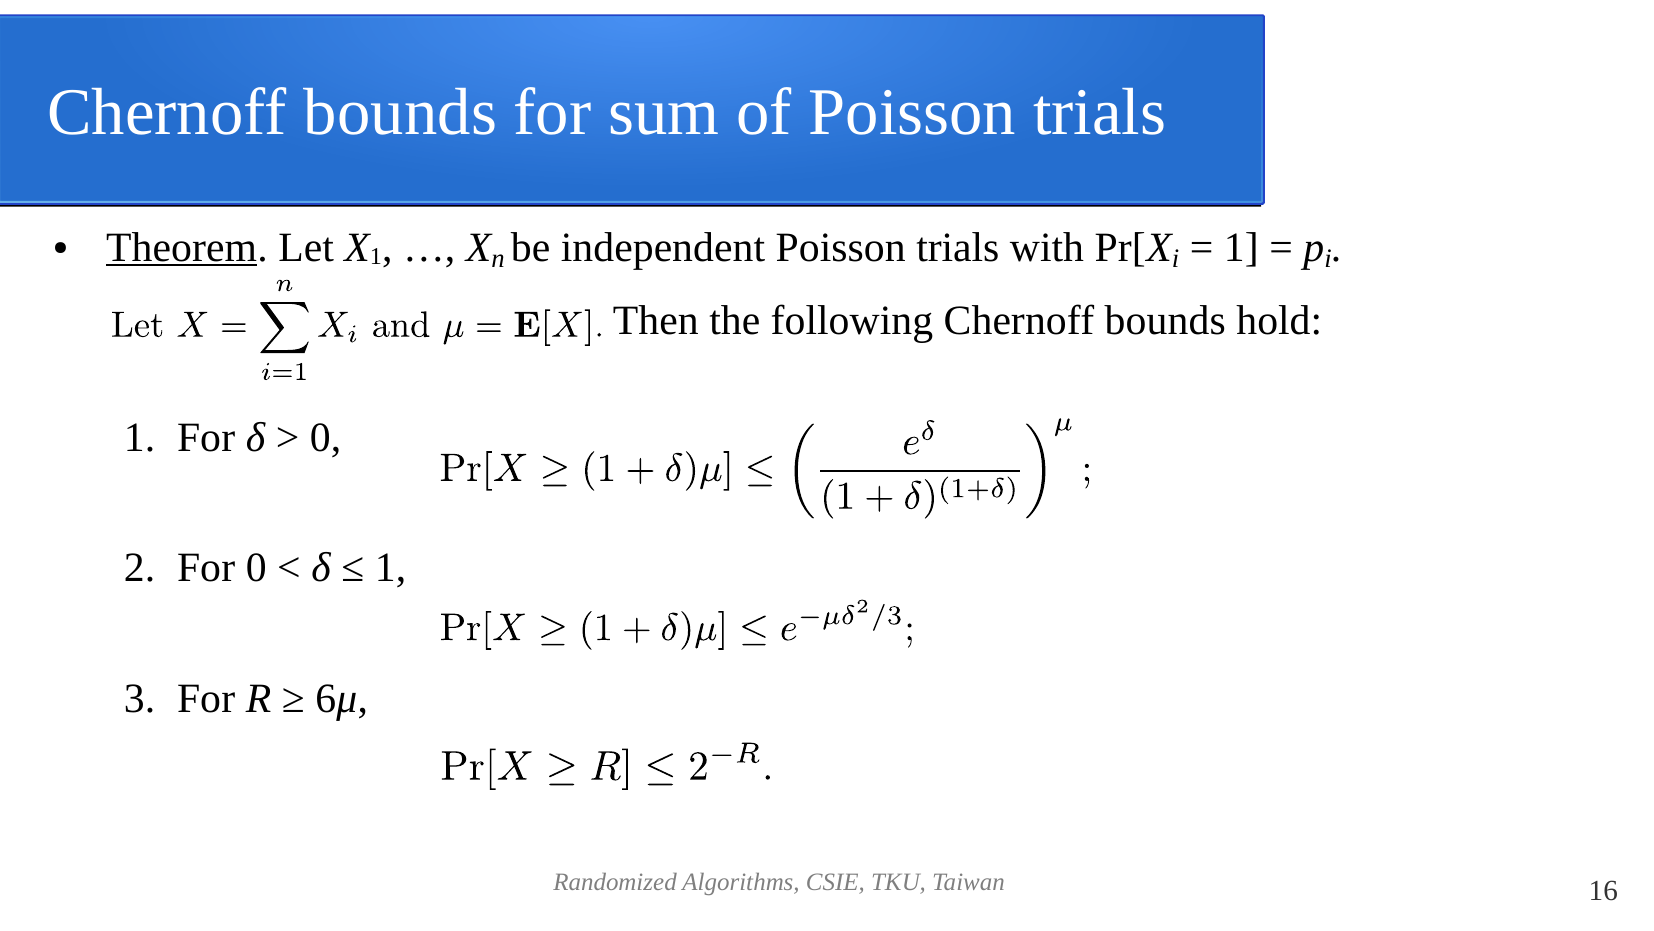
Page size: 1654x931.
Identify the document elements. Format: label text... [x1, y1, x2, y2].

title Chernoff bounds for sum of Poisson trials [47, 35, 1199, 189]
picture [440, 742, 770, 790]
picture [439, 418, 1090, 519]
list Theorem. Let X1, …, Xn be independent Poisson trials with Pr[Xi = 1] = pi. Then the following Chernoff bounds hold: For δ > 0, For 0 < δ ≤ 1, For R ≥ 6μ, [35, 224, 1524, 764]
picture [438, 598, 914, 652]
picture [111, 279, 602, 381]
